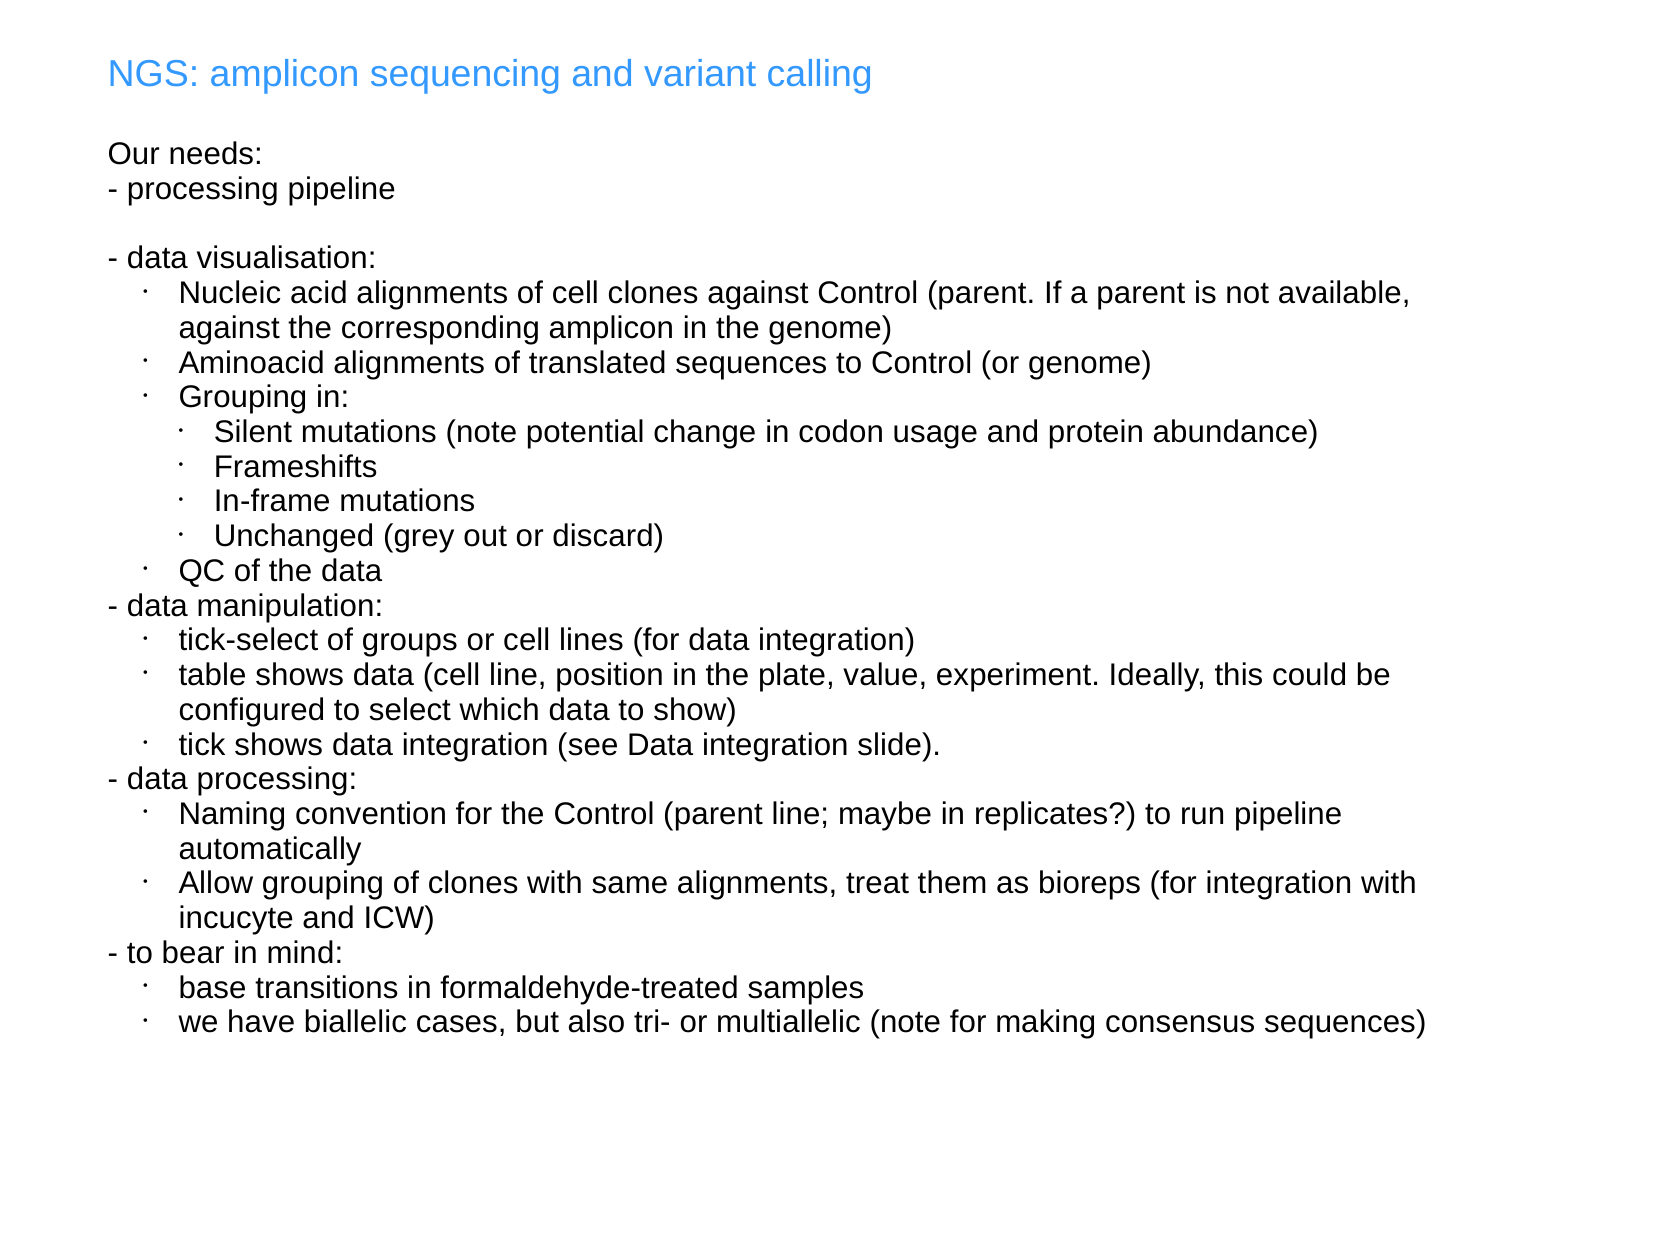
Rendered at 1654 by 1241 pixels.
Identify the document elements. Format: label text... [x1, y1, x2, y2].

text_box NGS: amplicon sequencing and variant calling Our needs: - processing pipeline - data visualisation: Nucleic acid alignments of cell clones against Control (parent. If a parent is not available, against the corresponding amplicon in the genome) Aminoacid alignments of translated sequences to Control (or genome) Grouping in: Silent mutations (note potential change in codon usage and protein abundance) Frameshifts In-frame mutations Unchanged (grey out or discard) QC of the data - data manipulation: tick-select of groups or cell lines (for data integration) table shows data (cell line, position in the plate, value, experiment. Ideally, this could be configured to select which data to show) tick shows data integration (see Data integration slide). - data processing: Naming convention for the Control (parent line; maybe in replicates?) to run pipeline automatically Allow grouping of clones with same alignments, treat them as bioreps (for integration with incucyte and ICW) - to bear in mind: base transitions in formaldehyde-treated samples we have biallelic cases, but also tri- or multiallelic (note for making consensus sequences) [92, 45, 1536, 1193]
